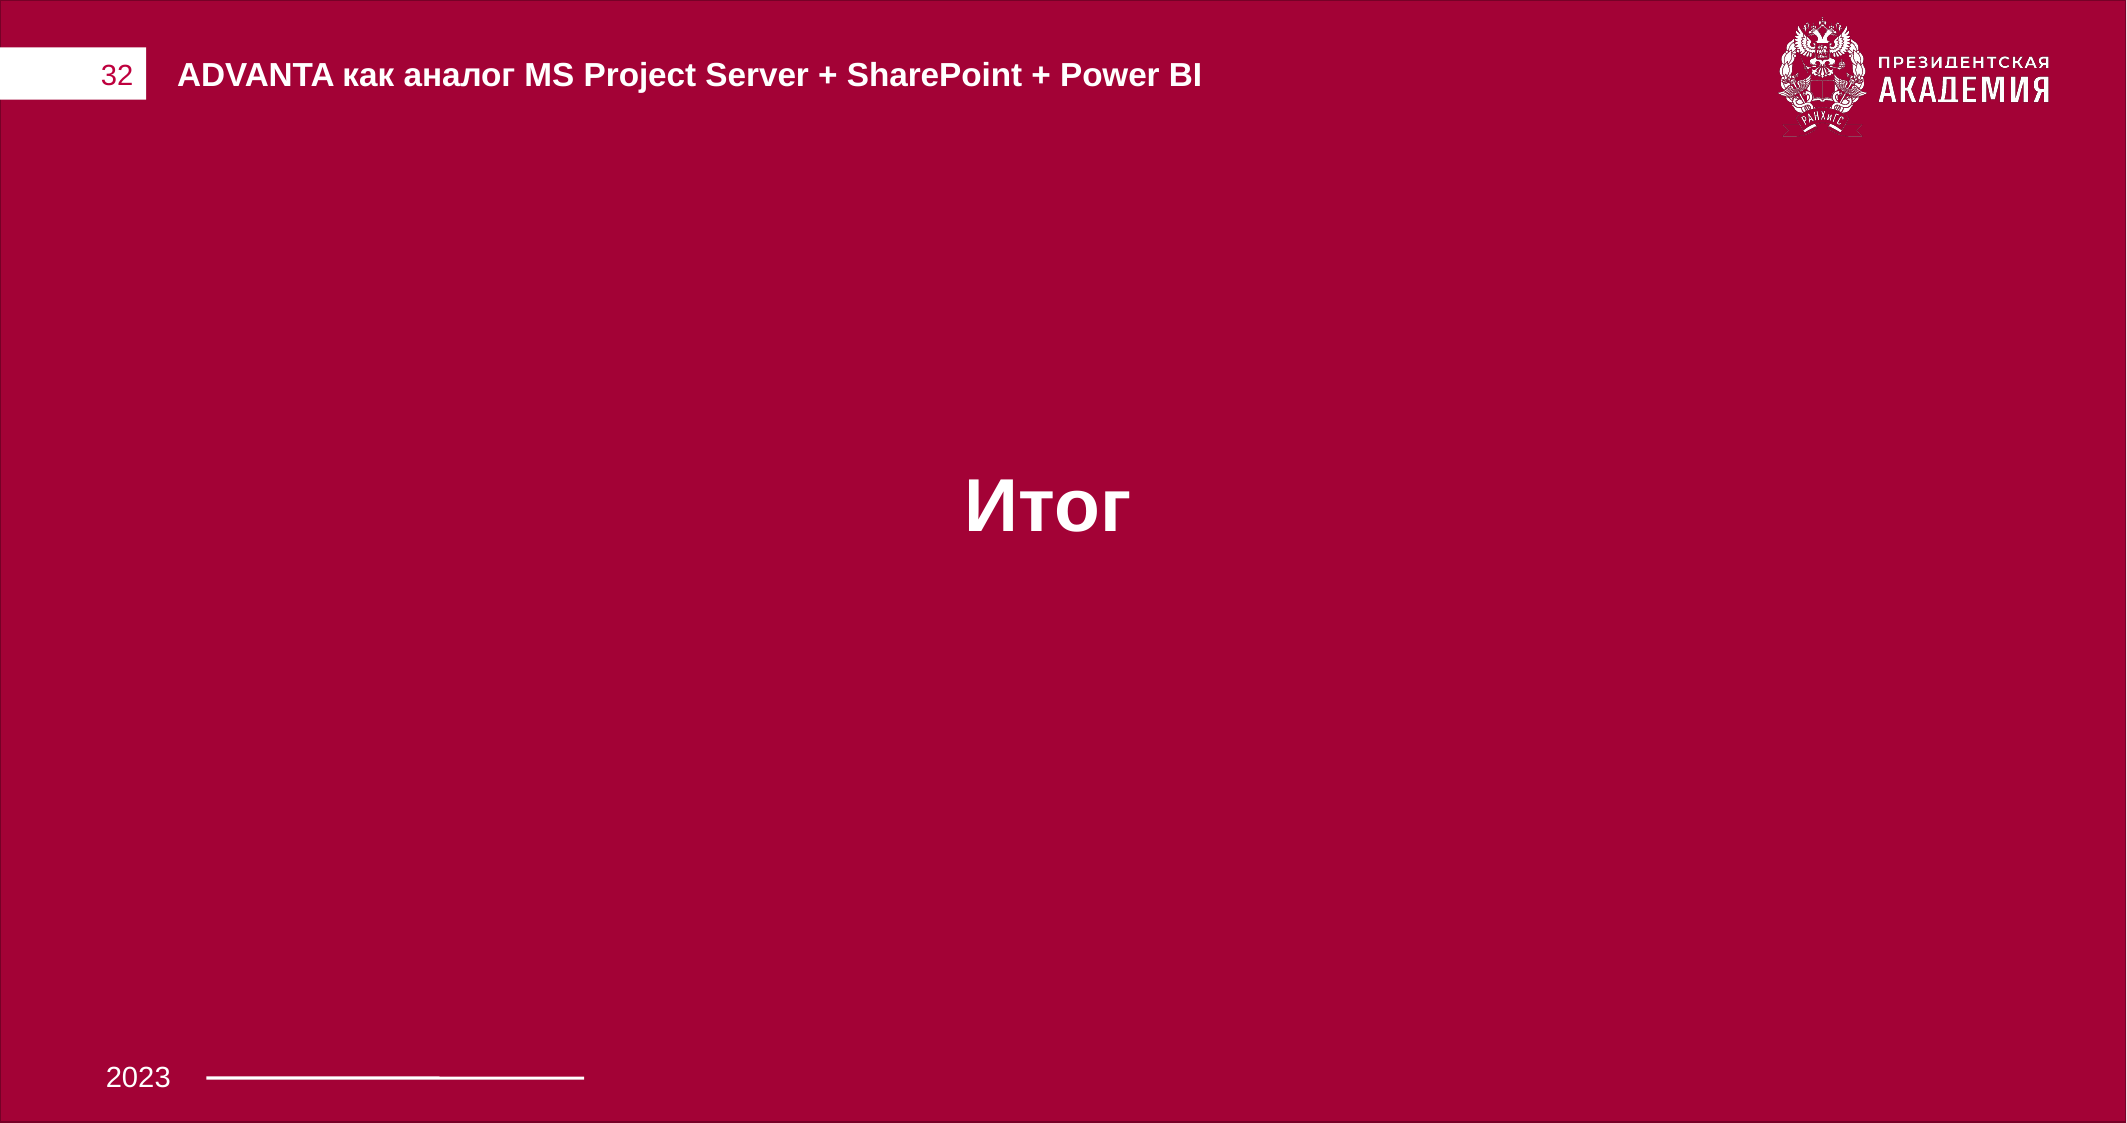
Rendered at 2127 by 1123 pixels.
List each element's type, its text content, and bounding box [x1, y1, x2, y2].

text_box ADVANTA как аналог MS Project Server + SharePoint + Power BI [177, 43, 1241, 103]
picture [1752, 0, 2073, 161]
slide_number <номер> [0, 43, 149, 104]
subtitle Итог [295, 442, 1802, 562]
